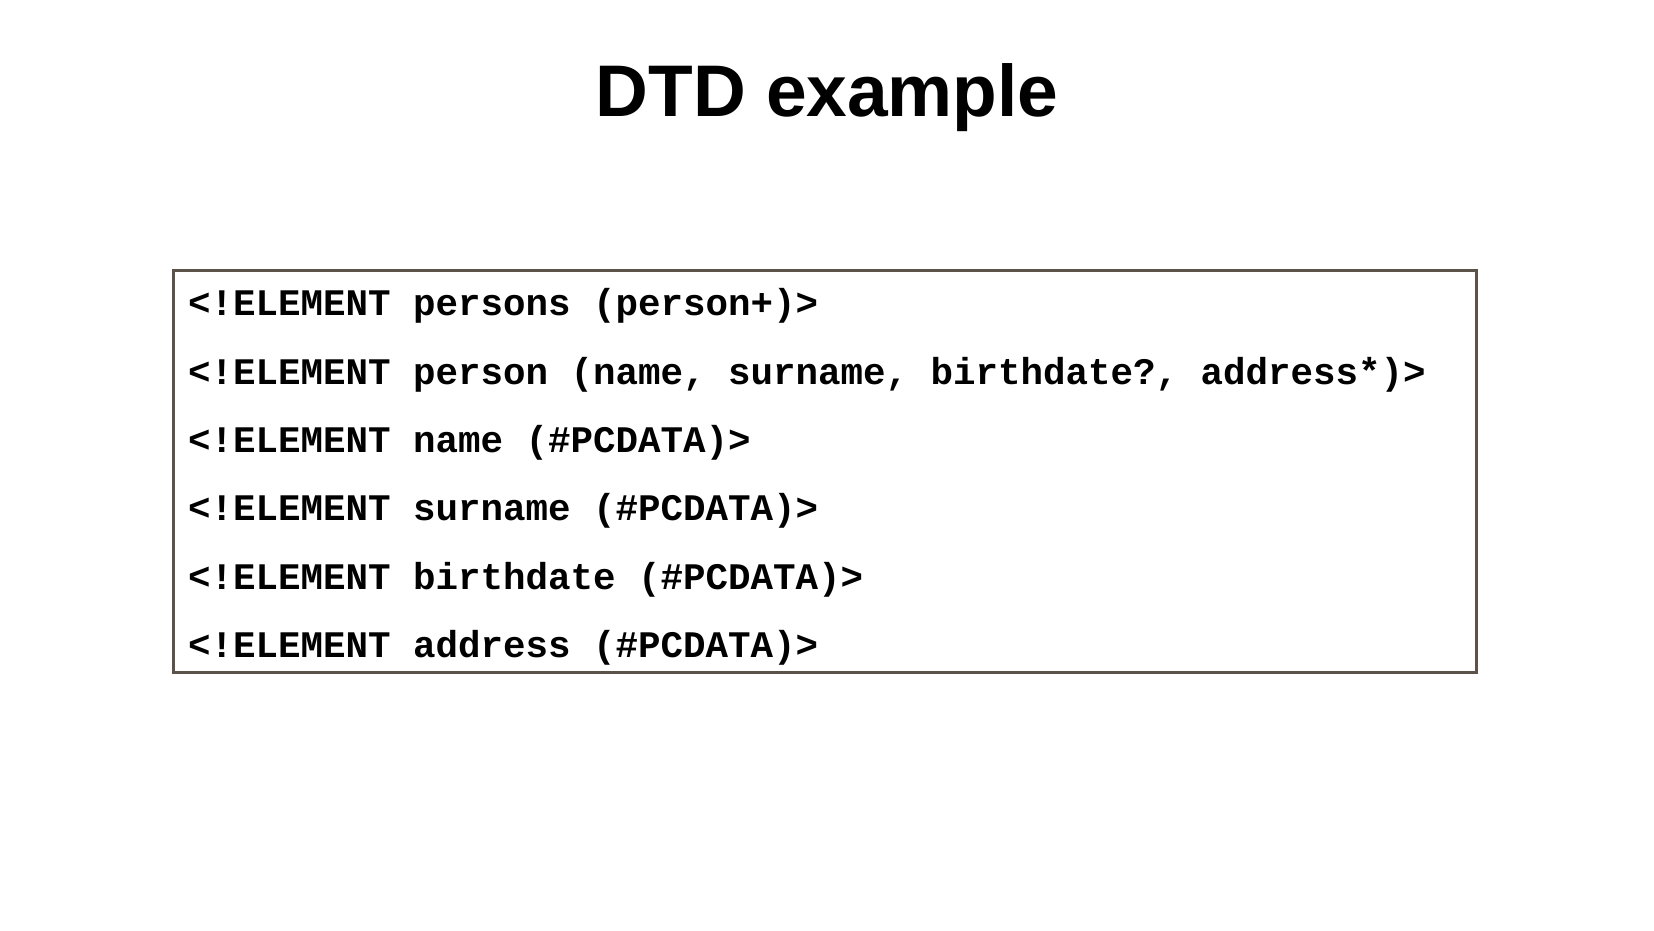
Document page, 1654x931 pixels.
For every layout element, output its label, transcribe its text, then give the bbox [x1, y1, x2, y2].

title DTD example [82, 37, 1571, 147]
text_box <!ELEMENT persons (person+)> <!ELEMENT person (name, surname, birthdate?, address*)> <!ELEMENT name (#PCDATA)> <!ELEMENT surname (#PCDATA)> <!ELEMENT birthdate (#PCDATA)> <!ELEMENT address (#PCDATA)> [173, 270, 1477, 673]
